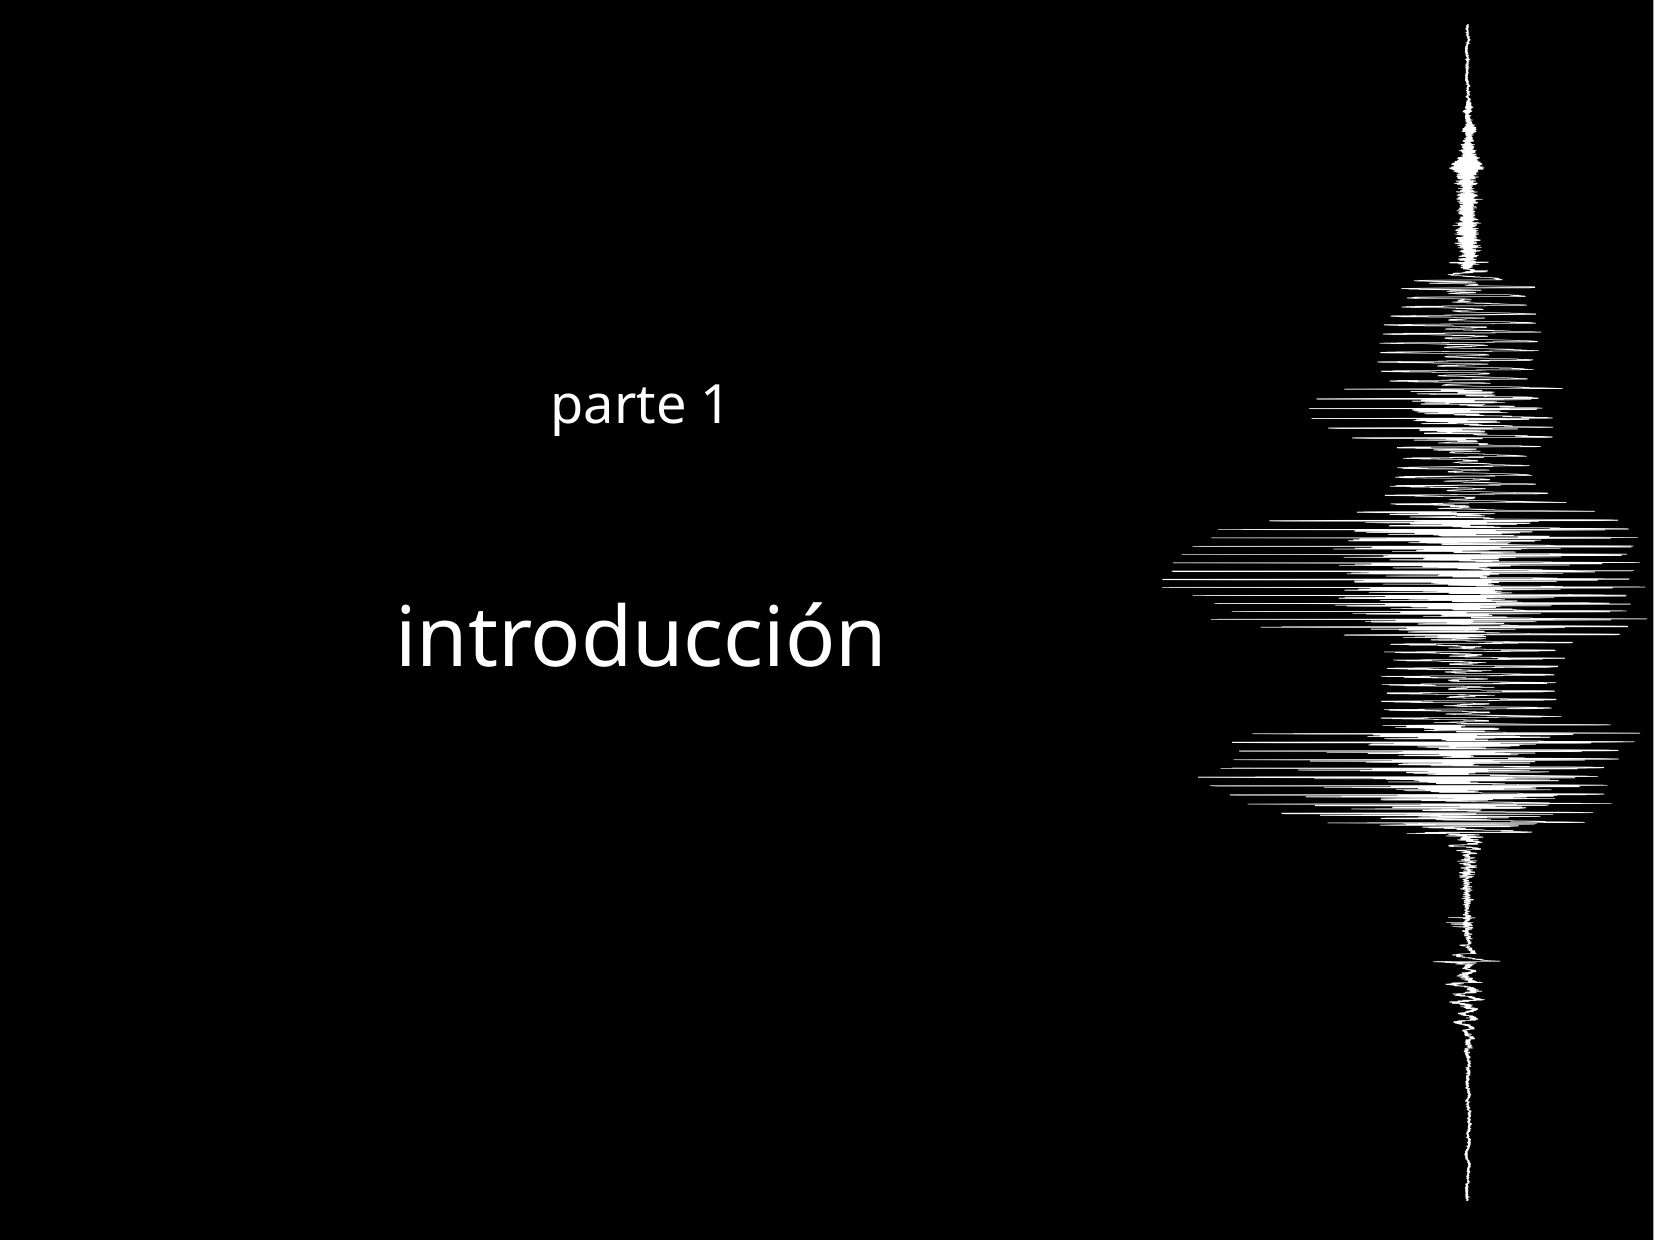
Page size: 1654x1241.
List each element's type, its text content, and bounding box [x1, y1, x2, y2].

list parte 1 introducción [82, 118, 1201, 938]
picture [1162, 24, 1647, 1201]
